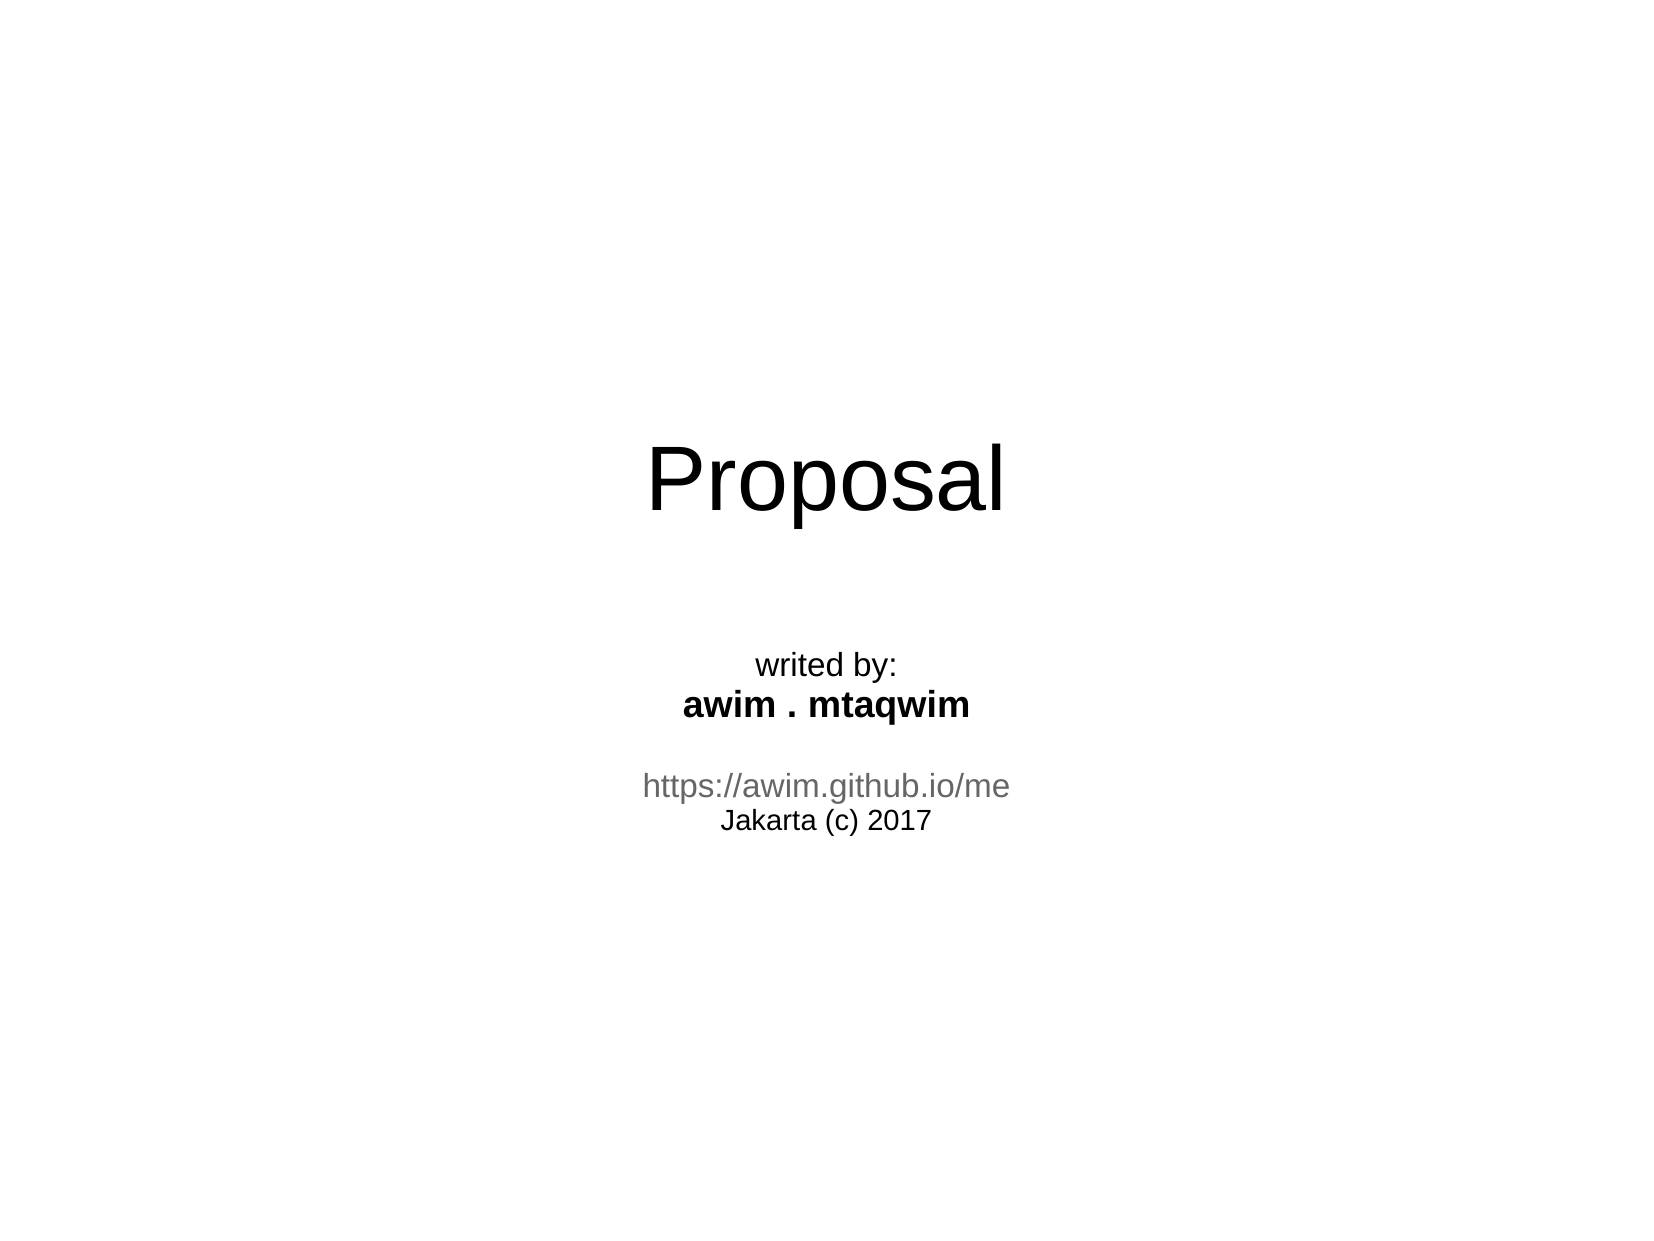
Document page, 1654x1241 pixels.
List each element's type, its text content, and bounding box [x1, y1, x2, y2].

text_box Proposal [630, 419, 1023, 538]
text_box writed by: awim . mtaqwim https://awim.github.io/me Jakarta (c) 2017 [627, 638, 1026, 845]
